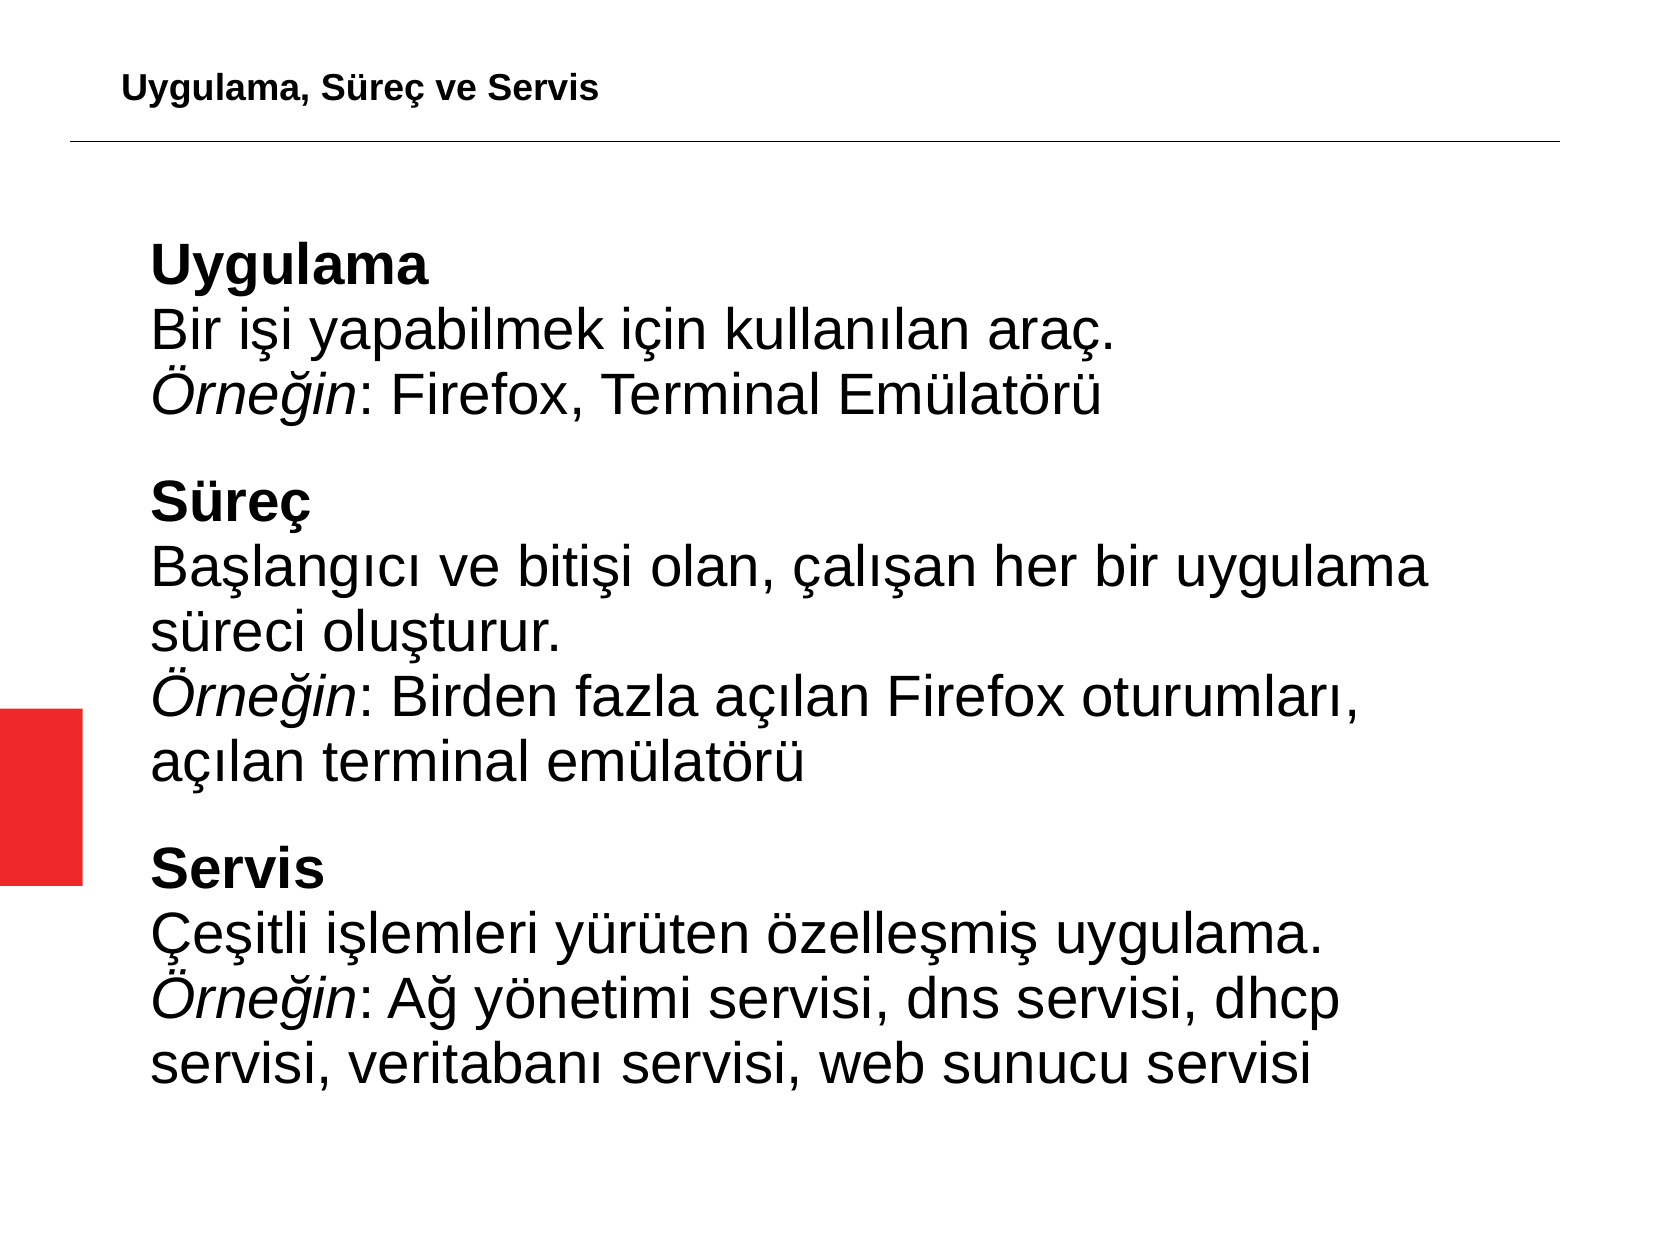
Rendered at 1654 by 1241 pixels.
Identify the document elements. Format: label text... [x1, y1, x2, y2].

text_box Uygulama, Süreç ve Servis [106, 59, 1536, 117]
text_box Uygulama Bir işi yapabilmek için kullanılan araç. Örneğin: Firefox, Terminal Emülatörü Süreç Başlangıcı ve bitişi olan, çalışan her bir uygulama süreci oluşturur. Örneğin: Birden fazla açılan Firefox oturumları, açılan terminal emülatörü Servis Çeşitli işlemleri yürüten özelleşmiş uygulama. Örneğin: Ağ yönetimi servisi, dns servisi, dhcp servisi, veritabanı servisi, web sunucu servisi [135, 224, 1506, 1188]
